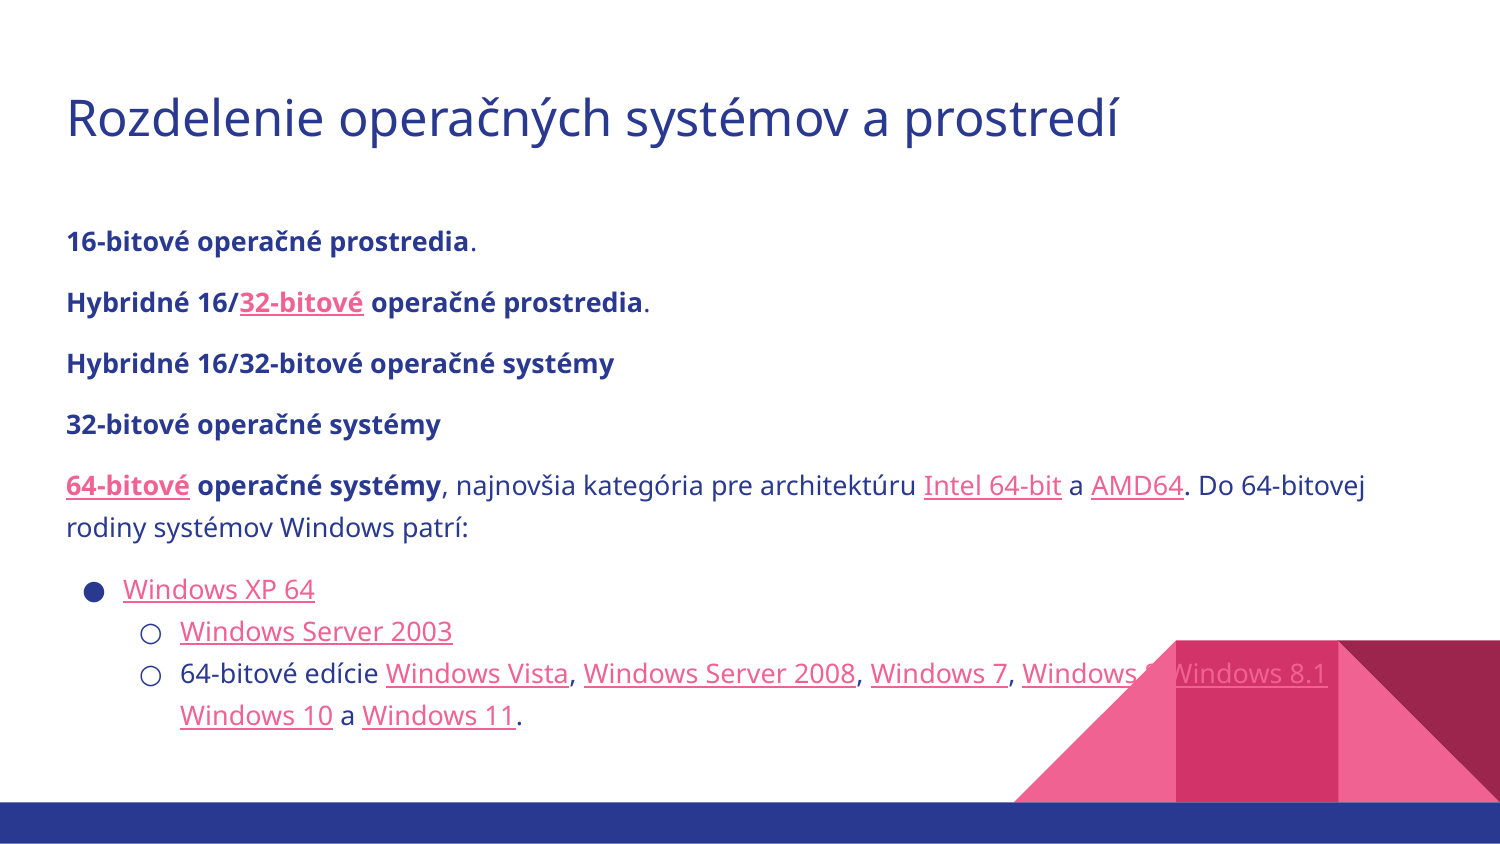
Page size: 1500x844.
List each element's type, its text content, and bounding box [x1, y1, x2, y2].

list 16-bitové operačné prostredia. Hybridné 16/32-bitové operačné prostredia. Hybridné 16/32-bitové operačné systémy 32-bitové operačné systémy 64-bitové operačné systémy, najnovšia kategória pre architektúru Intel 64-bit a AMD64. Do 64-bitovej rodiny systémov Windows patrí: Windows XP 64 Windows Server 2003 64-bitové edície Windows Vista, Windows Server 2008, Windows 7, Windows 8 Windows 8.1 Windows 10 a Windows 11. [51, 201, 1449, 750]
title Rozdelenie operačných systémov a prostredí [51, 67, 1449, 167]
